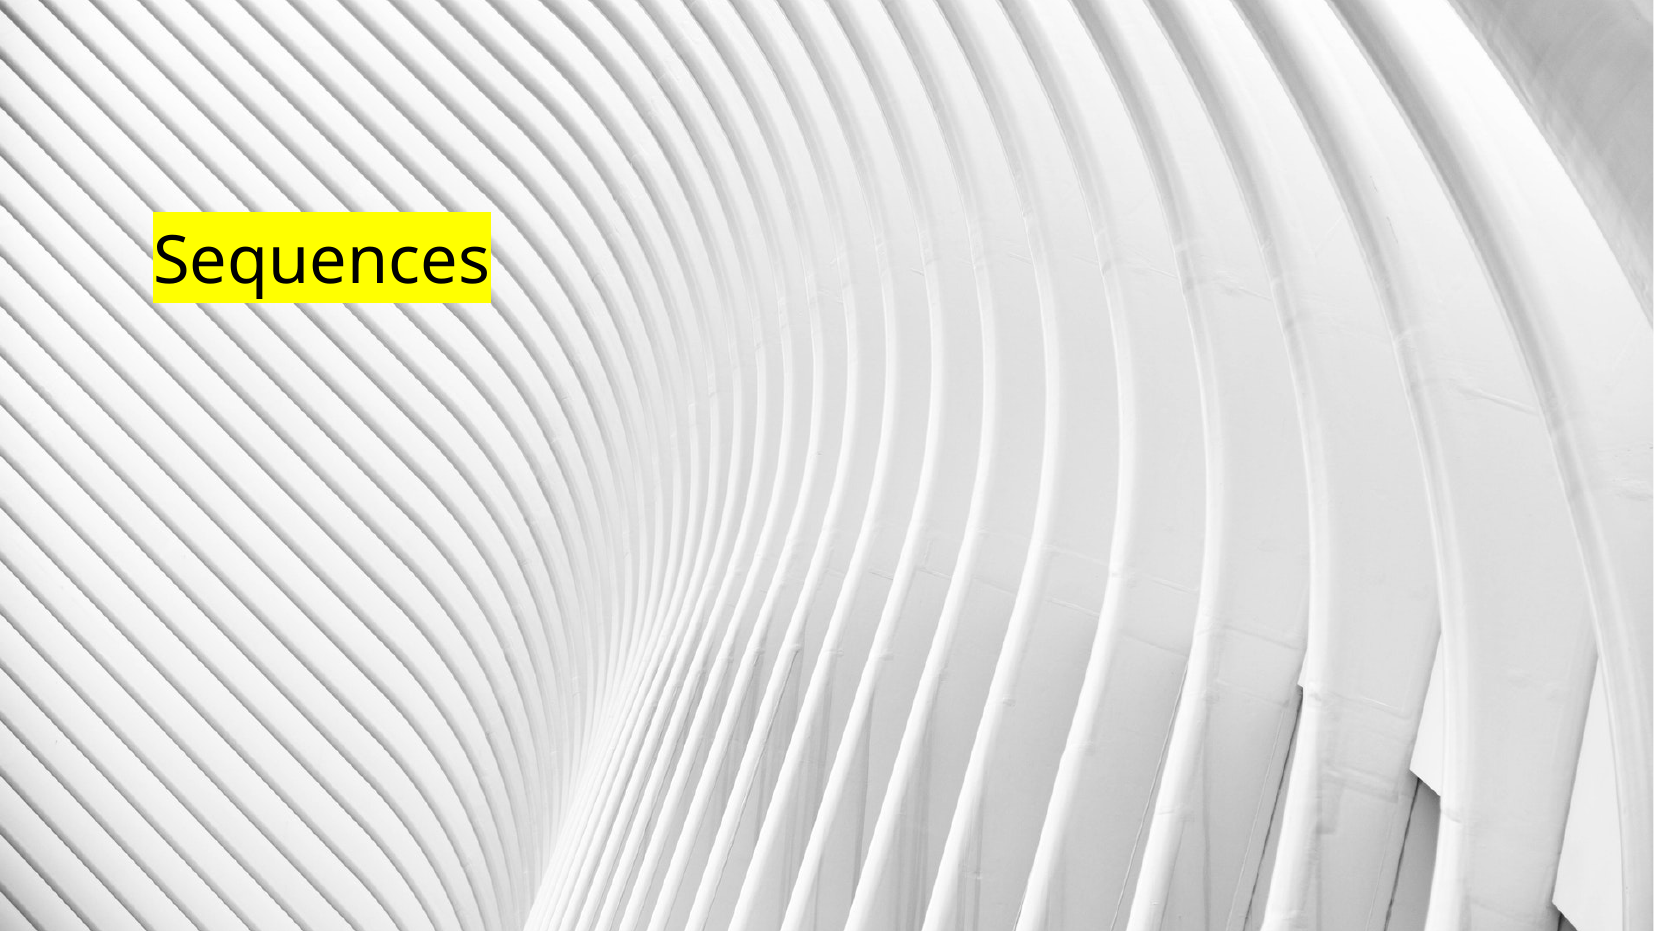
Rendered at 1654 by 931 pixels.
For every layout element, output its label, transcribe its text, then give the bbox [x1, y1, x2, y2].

list Sequences [82, 217, 1571, 839]
picture [0, 0, 1654, 931]
